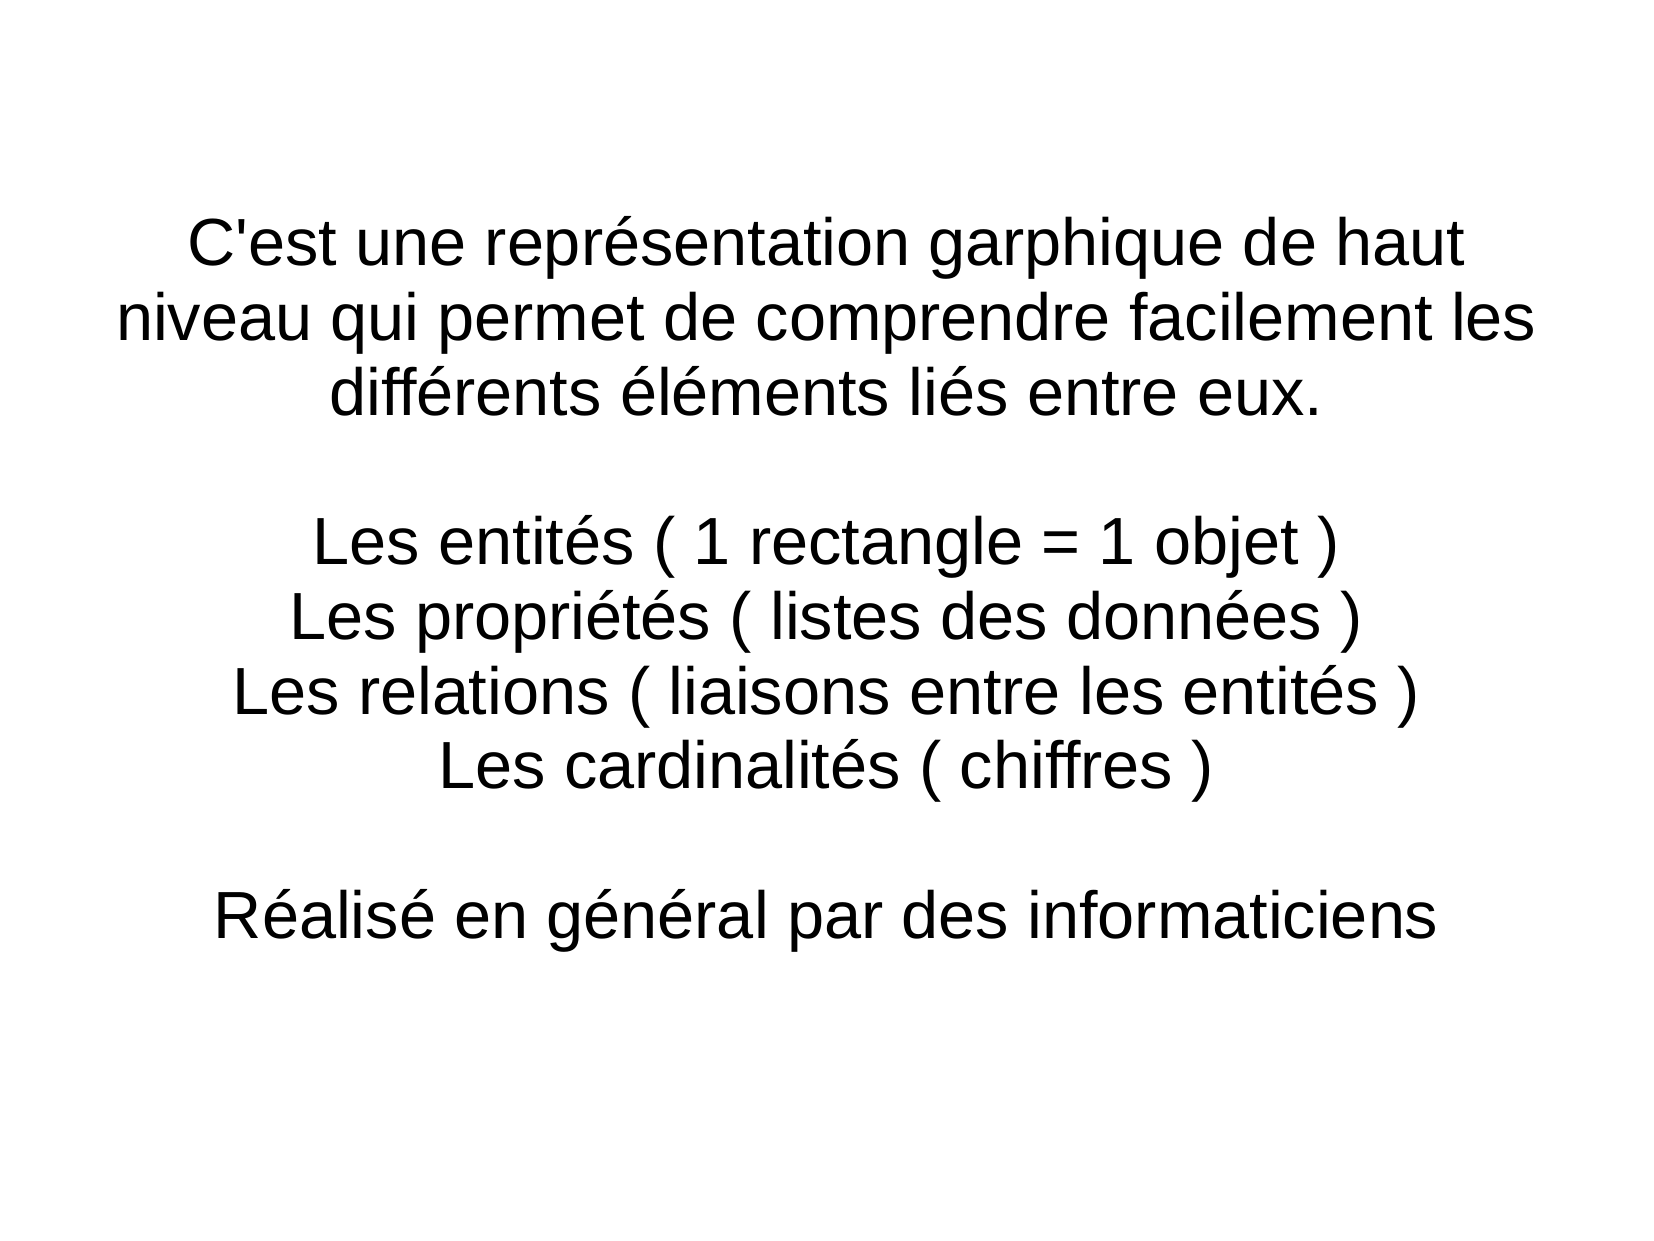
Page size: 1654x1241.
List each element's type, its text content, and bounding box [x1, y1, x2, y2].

subtitle C'est une représentation garphique de haut niveau qui permet de comprendre facilement les différents éléments liés entre eux. Les entités ( 1 rectangle = 1 objet ) Les propriétés ( listes des données ) Les relations ( liaisons entre les entités ) Les cardinalités ( chiffres ) Réalisé en général par des informaticiens [82, 49, 1571, 1109]
